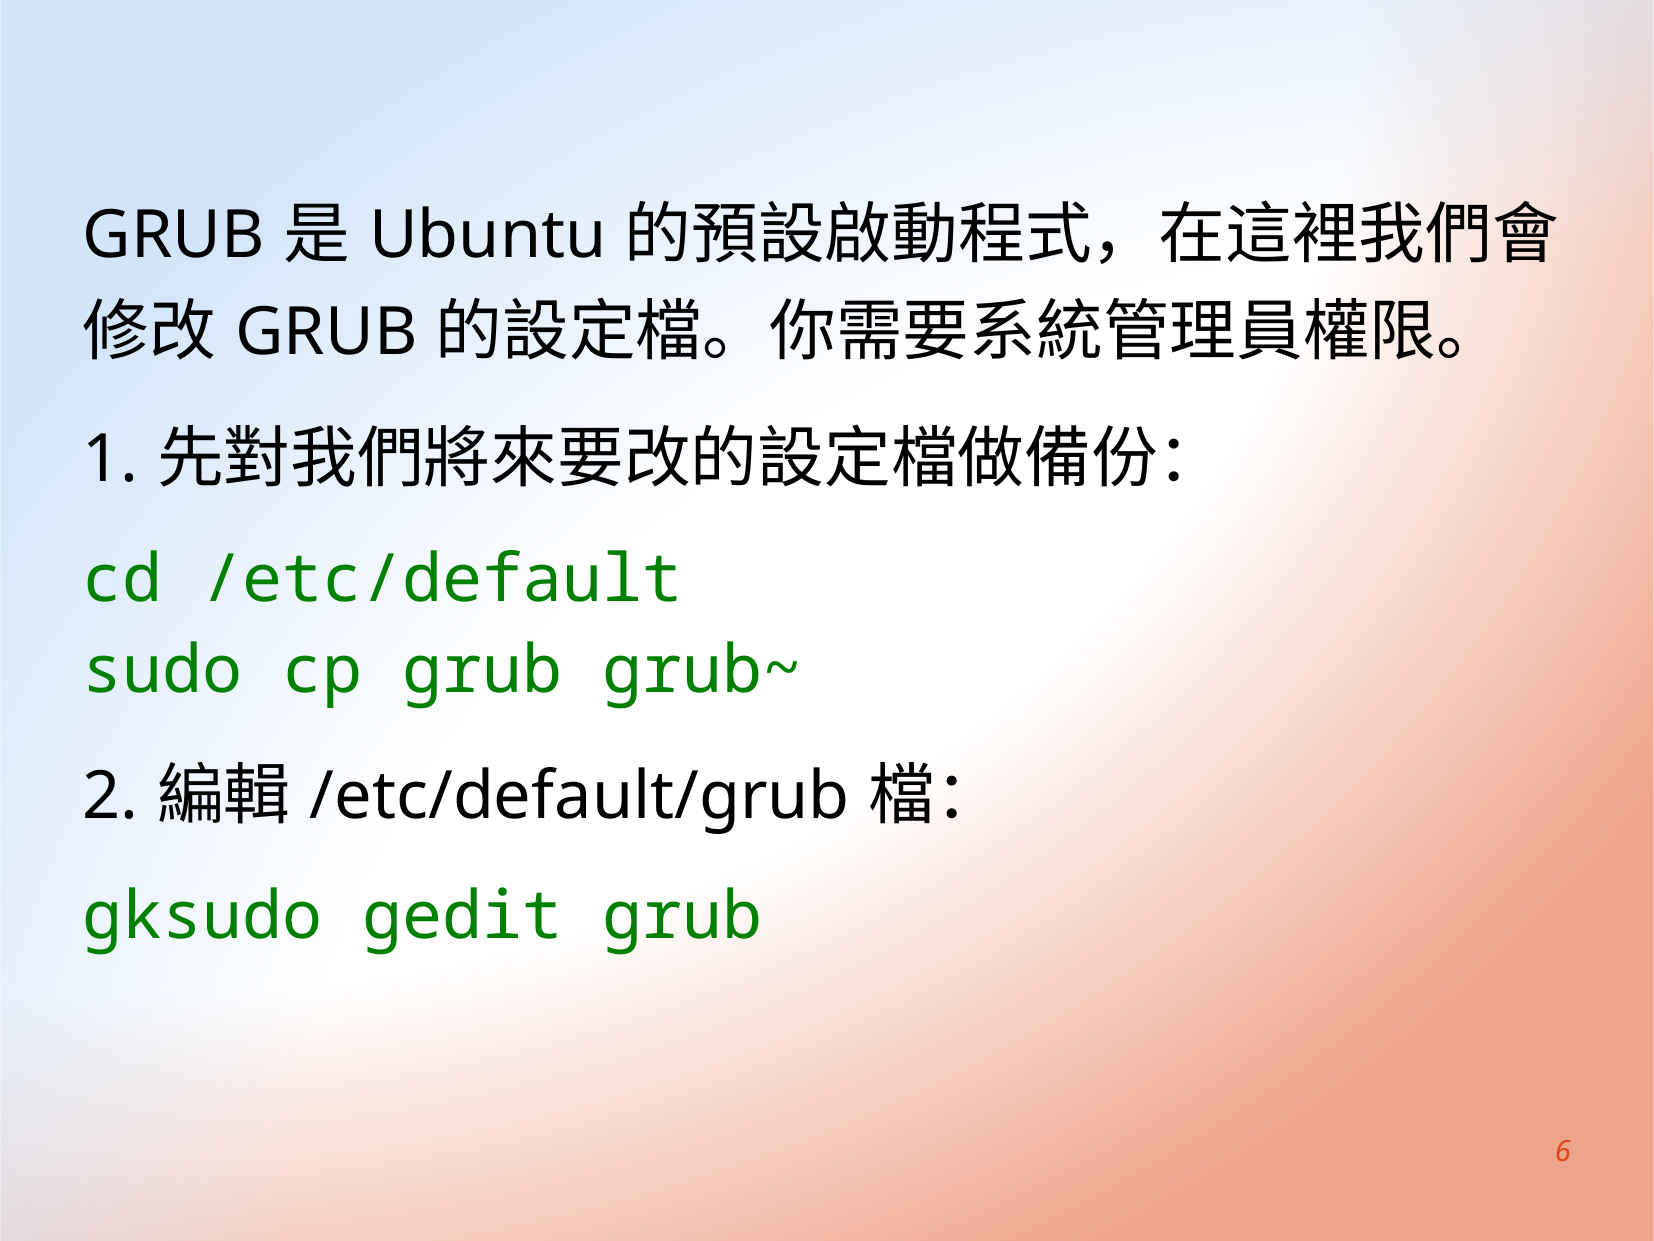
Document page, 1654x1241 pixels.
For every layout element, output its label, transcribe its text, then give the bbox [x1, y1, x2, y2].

picture [0, 0, 1654, 1241]
list GRUB是Ubuntu的預設啟動程式，在這裡我們會修改GRUB的設定檔。你需要系統管理員權限。 1.先對我們將來要改的設定檔做備份： cd /etc/default sudo cp grub grub~ 2.編輯/etc/default/grub檔： gksudo gedit grub [82, 180, 1571, 1201]
